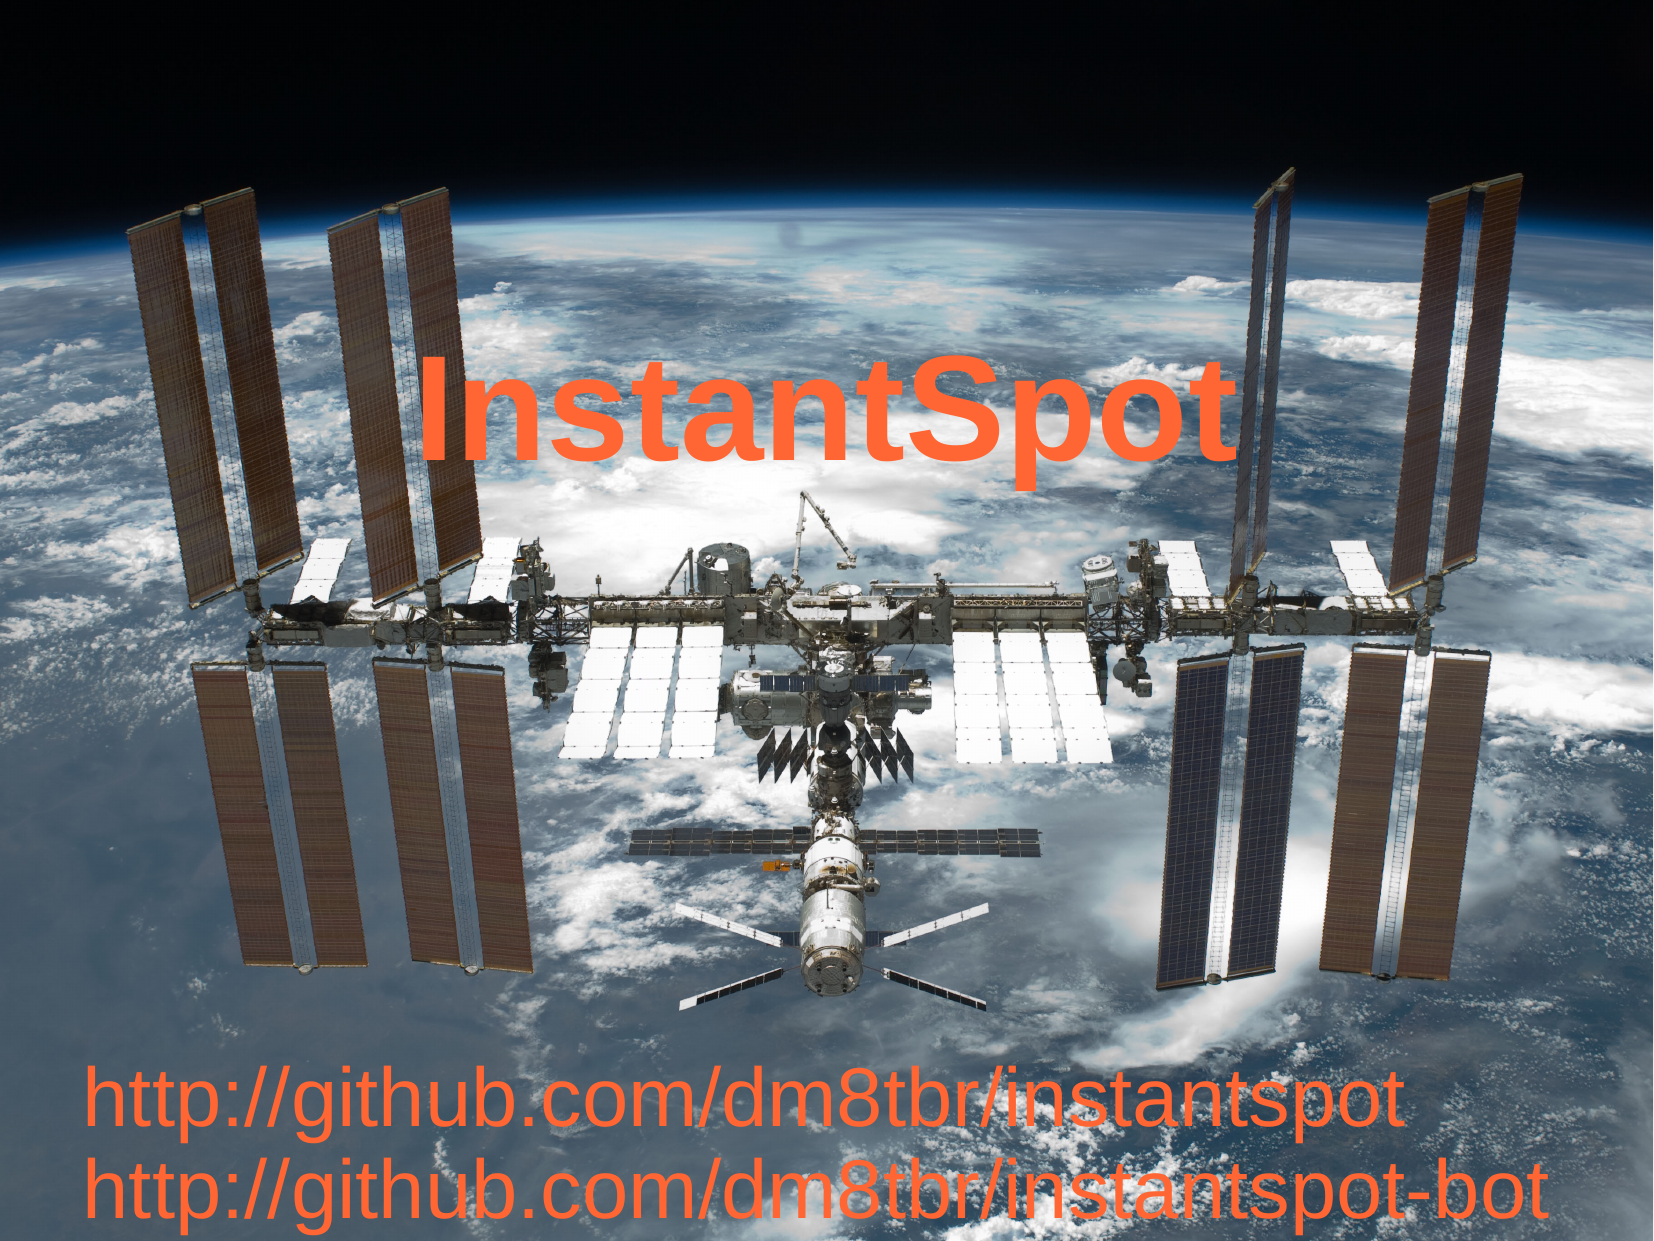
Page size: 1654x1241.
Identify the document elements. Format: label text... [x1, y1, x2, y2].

subtitle InstantSpot http://github.com/dm8tbr/instantspot http://github.com/dm8tbr/instantspot-bot [82, 0, 1571, 1237]
picture [0, 0, 1654, 1241]
